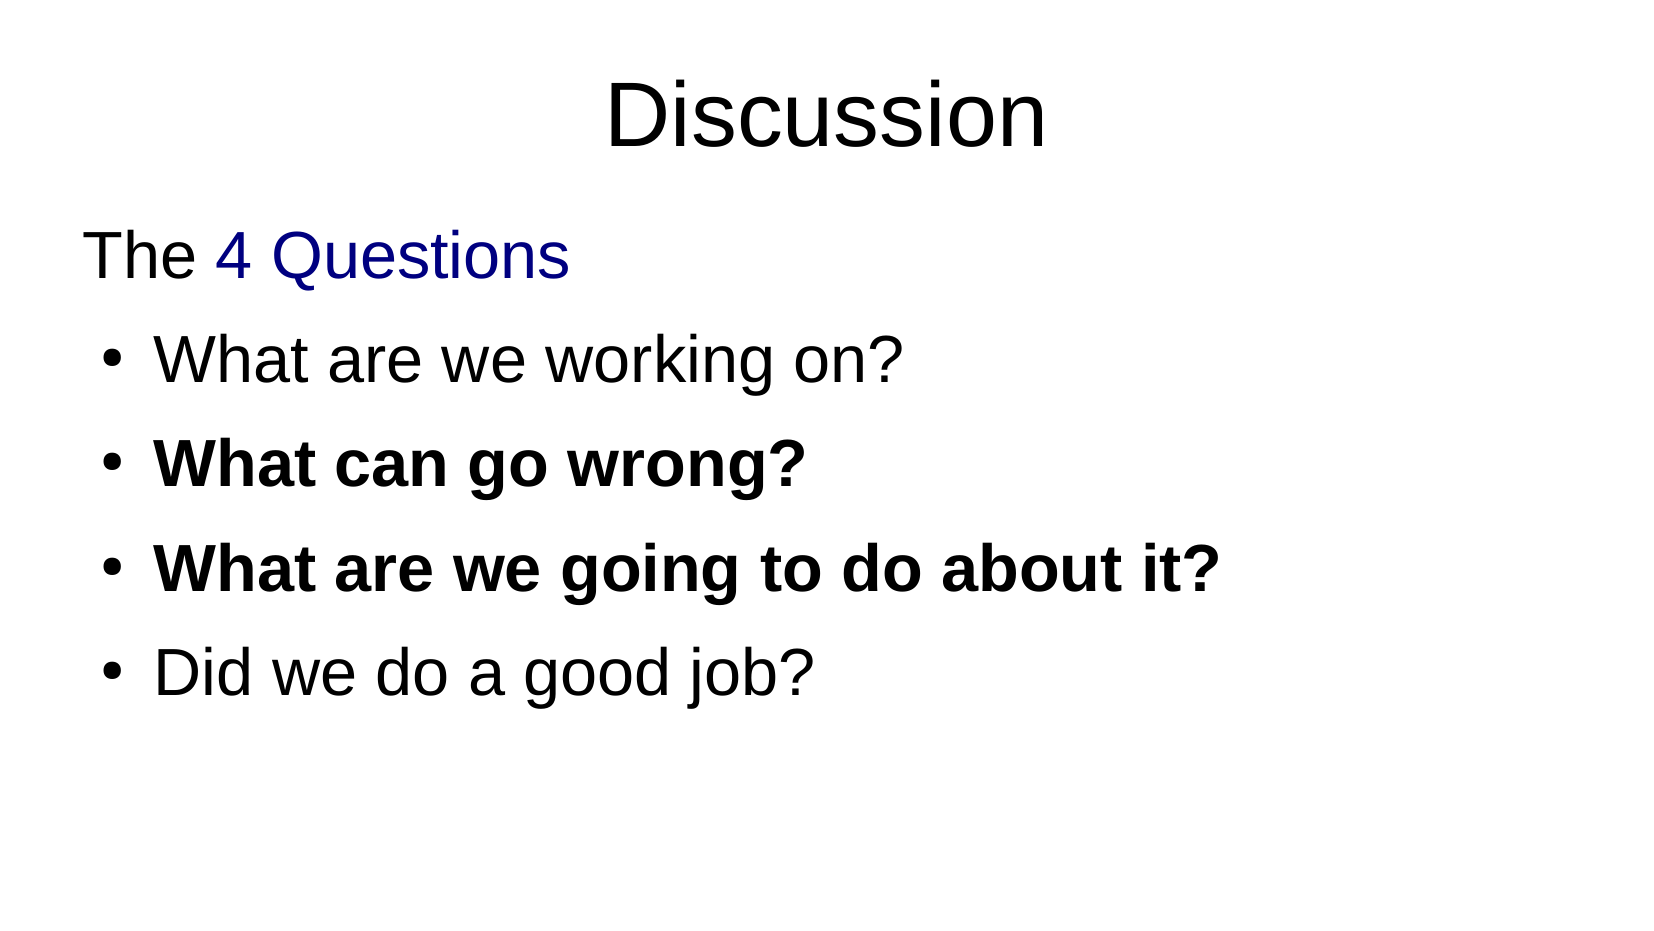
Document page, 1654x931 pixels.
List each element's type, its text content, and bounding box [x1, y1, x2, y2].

title Discussion [82, 37, 1571, 193]
list The 4 Questions What are we working on? What can go wrong? What are we going to do about it? Did we do a good job? [82, 217, 1571, 758]
